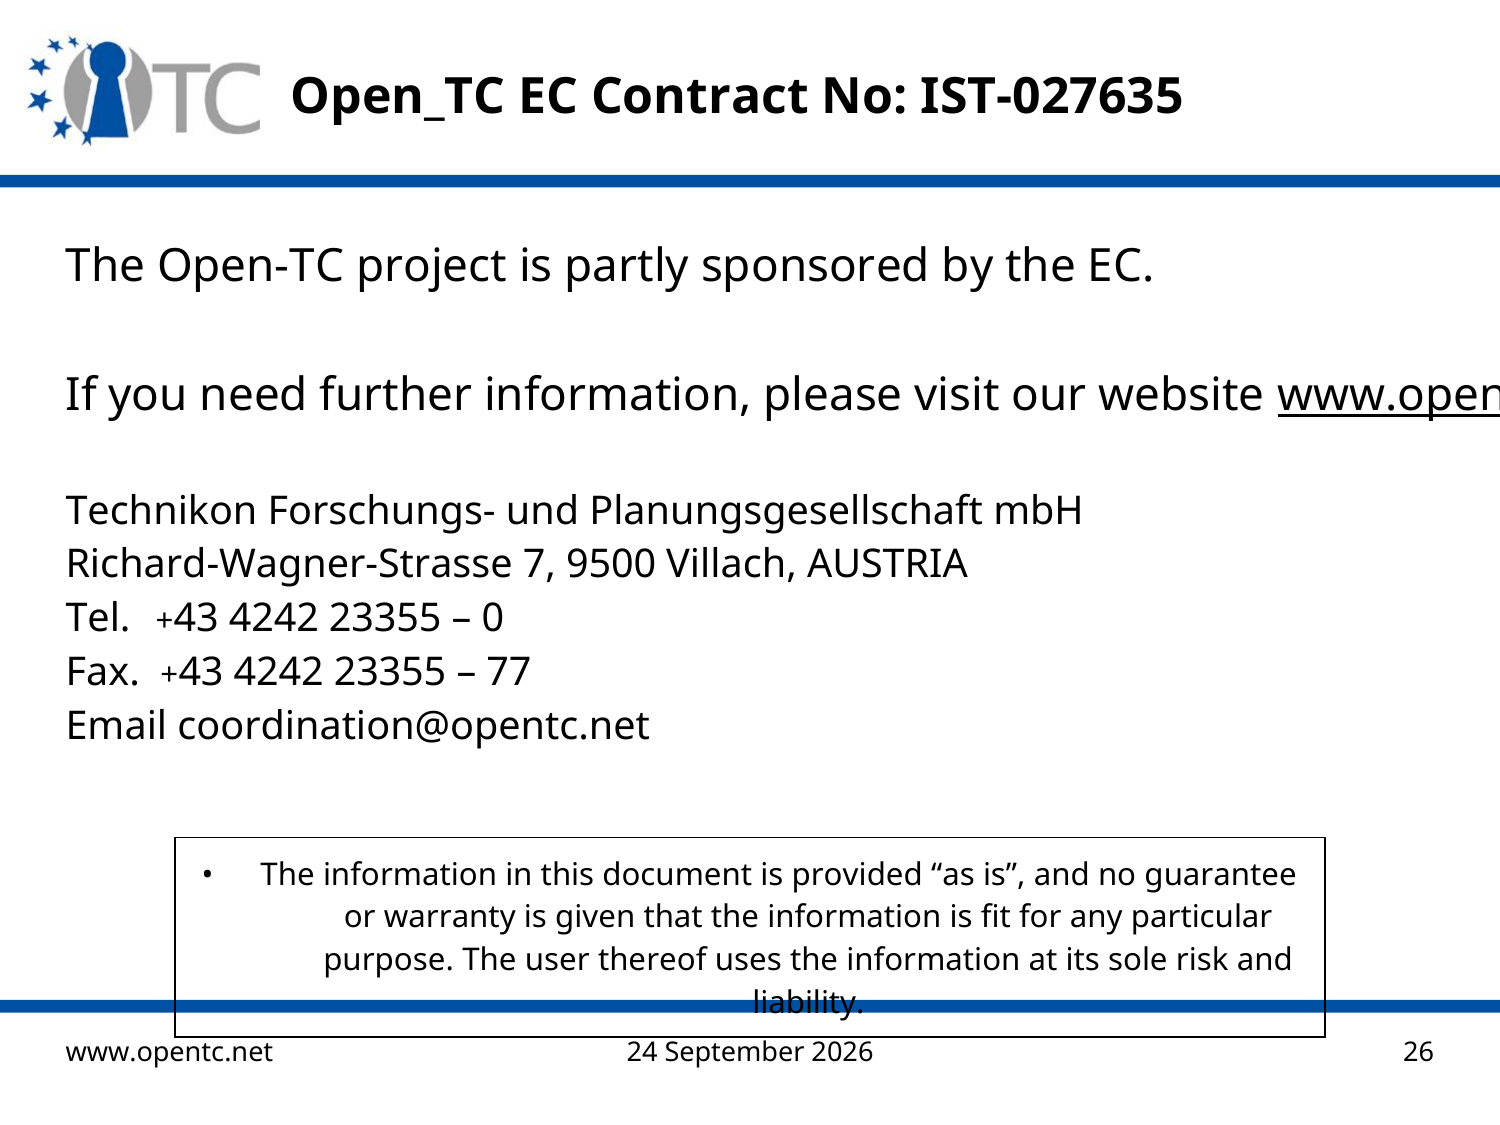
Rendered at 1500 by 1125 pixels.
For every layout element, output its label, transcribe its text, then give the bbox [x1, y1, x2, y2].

list The information in this document is provided “as is”, and no guarantee or warranty is given that the information is fit for any particular purpose. The user thereof uses the information at its sole risk and liability. [174, 933, 1326, 983]
title Open_TC EC Contract No: IST-027635 [275, 0, 1450, 188]
picture [24, 30, 263, 150]
text_box The Open-TC project is partly sponsored by the EC. If you need further information, please visit our website www.opentc.net or contact the coordinator: Technikon Forschungs- und Planungsgesellschaft mbH Richard-Wagner-Strasse 7, 9500 Villach, AUSTRIA Tel. +43 4242 23355 – 0 Fax. +43 4242 23355 – 77 Email coordination@opentc.net [50, 224, 1500, 933]
